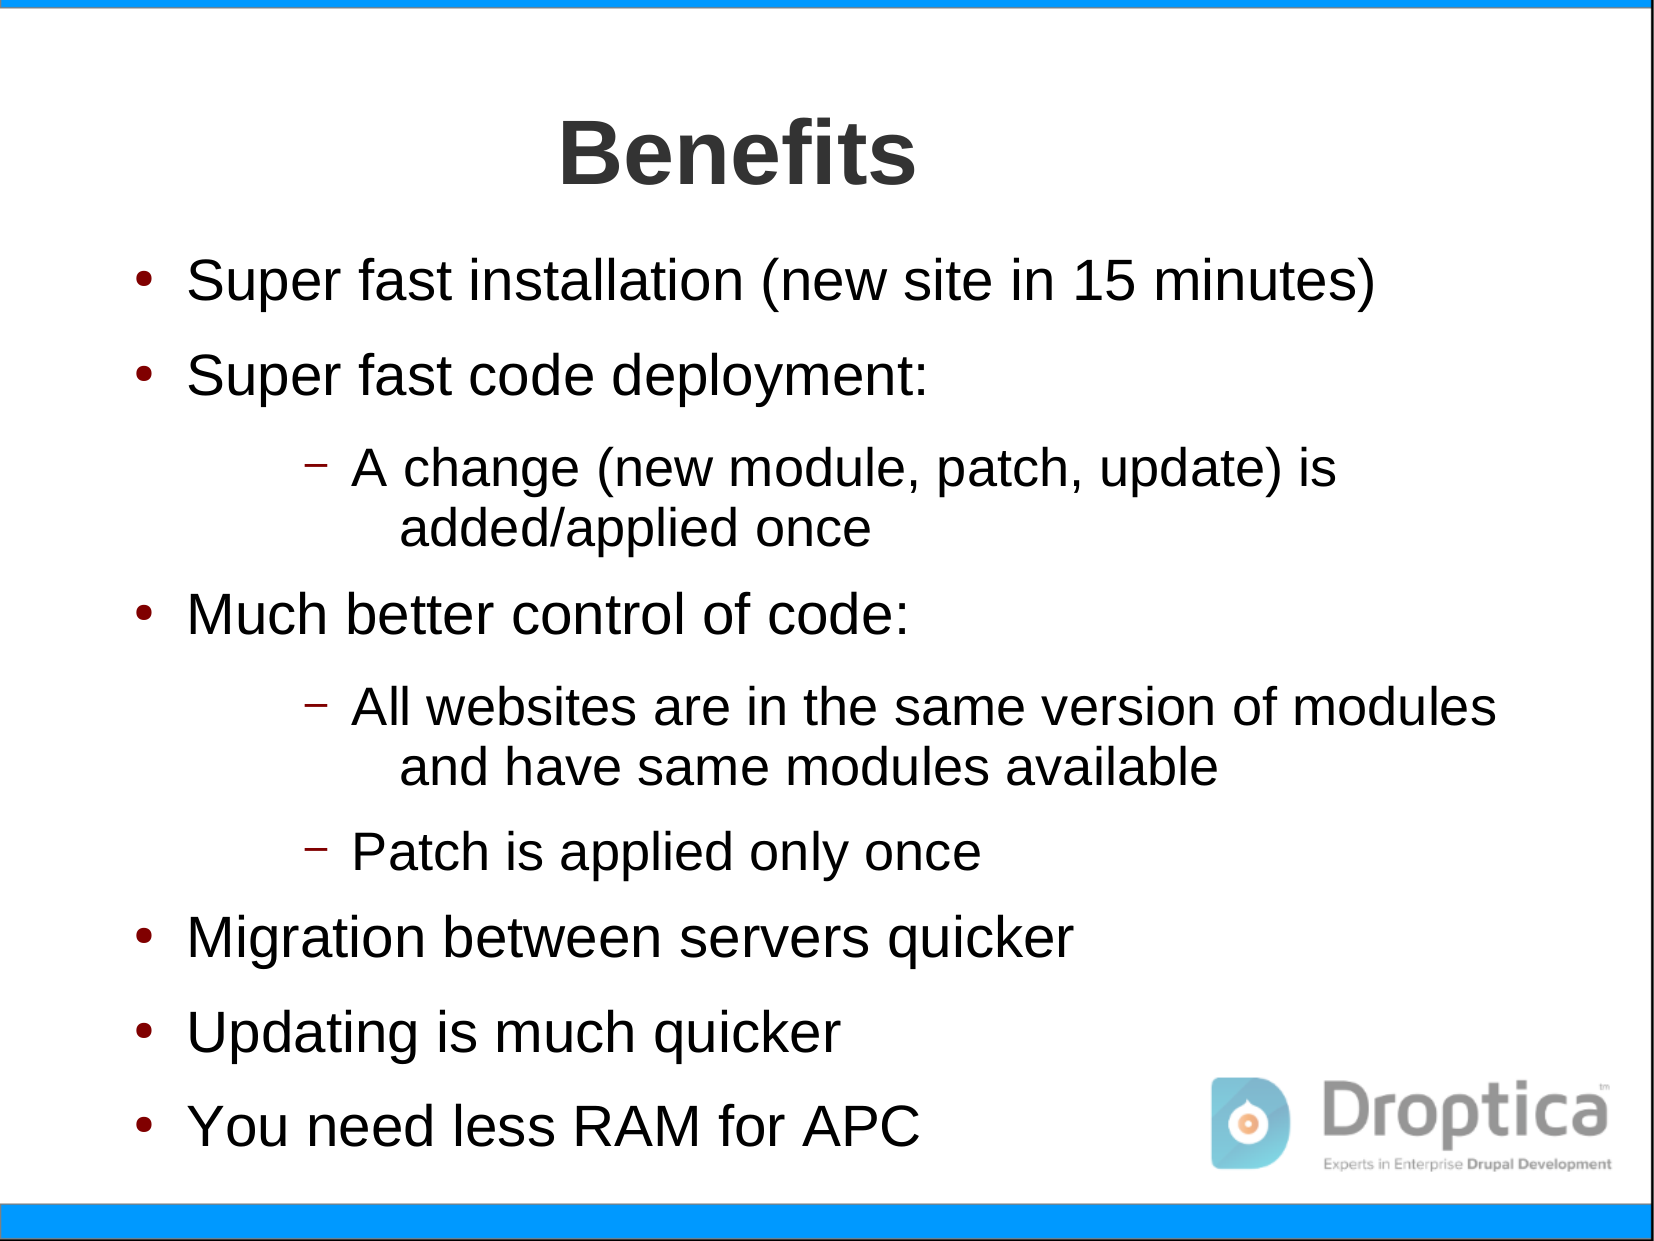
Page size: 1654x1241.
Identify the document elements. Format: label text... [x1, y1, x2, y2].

title Benefits [59, 49, 1418, 257]
list Super fast installation (new site in 15 minutes) Super fast code deployment: A change (new module, patch, update) is added/applied once Much better control of code: All websites are in the same version of modules and have same modules available Patch is applied only once Migration between servers quicker Updating is much quicker You need less RAM for APC [115, 247, 1571, 1182]
picture [0, 0, 1654, 1241]
